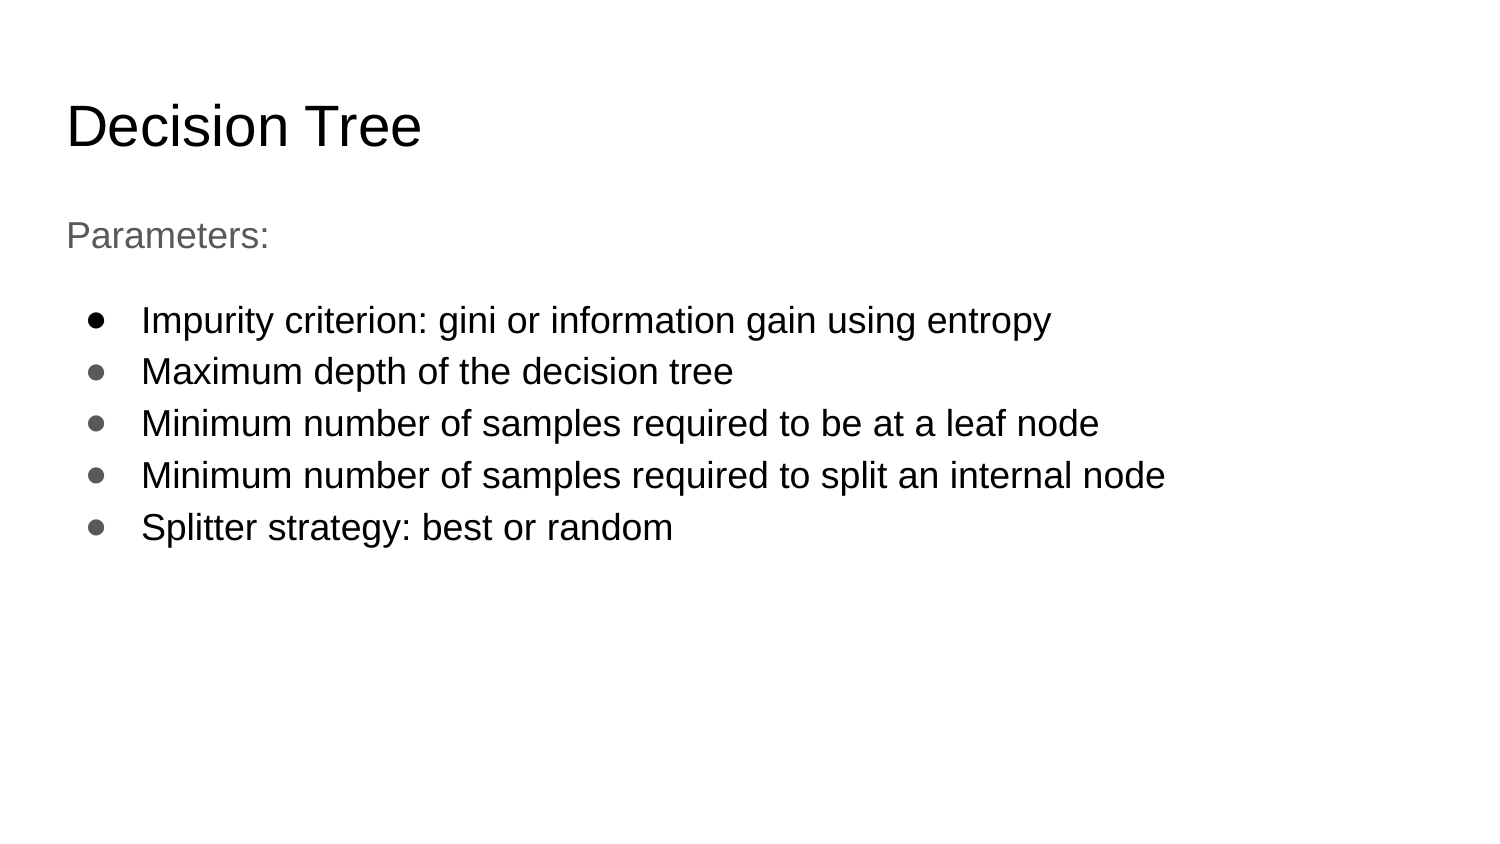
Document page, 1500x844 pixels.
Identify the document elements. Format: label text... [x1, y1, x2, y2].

title Decision Tree [51, 72, 1449, 167]
list Parameters: Impurity criterion: gini or information gain using entropy Maximum depth of the decision tree Minimum number of samples required to be at a leaf node Minimum number of samples required to split an internal node Splitter strategy: best or random [51, 189, 1449, 750]
